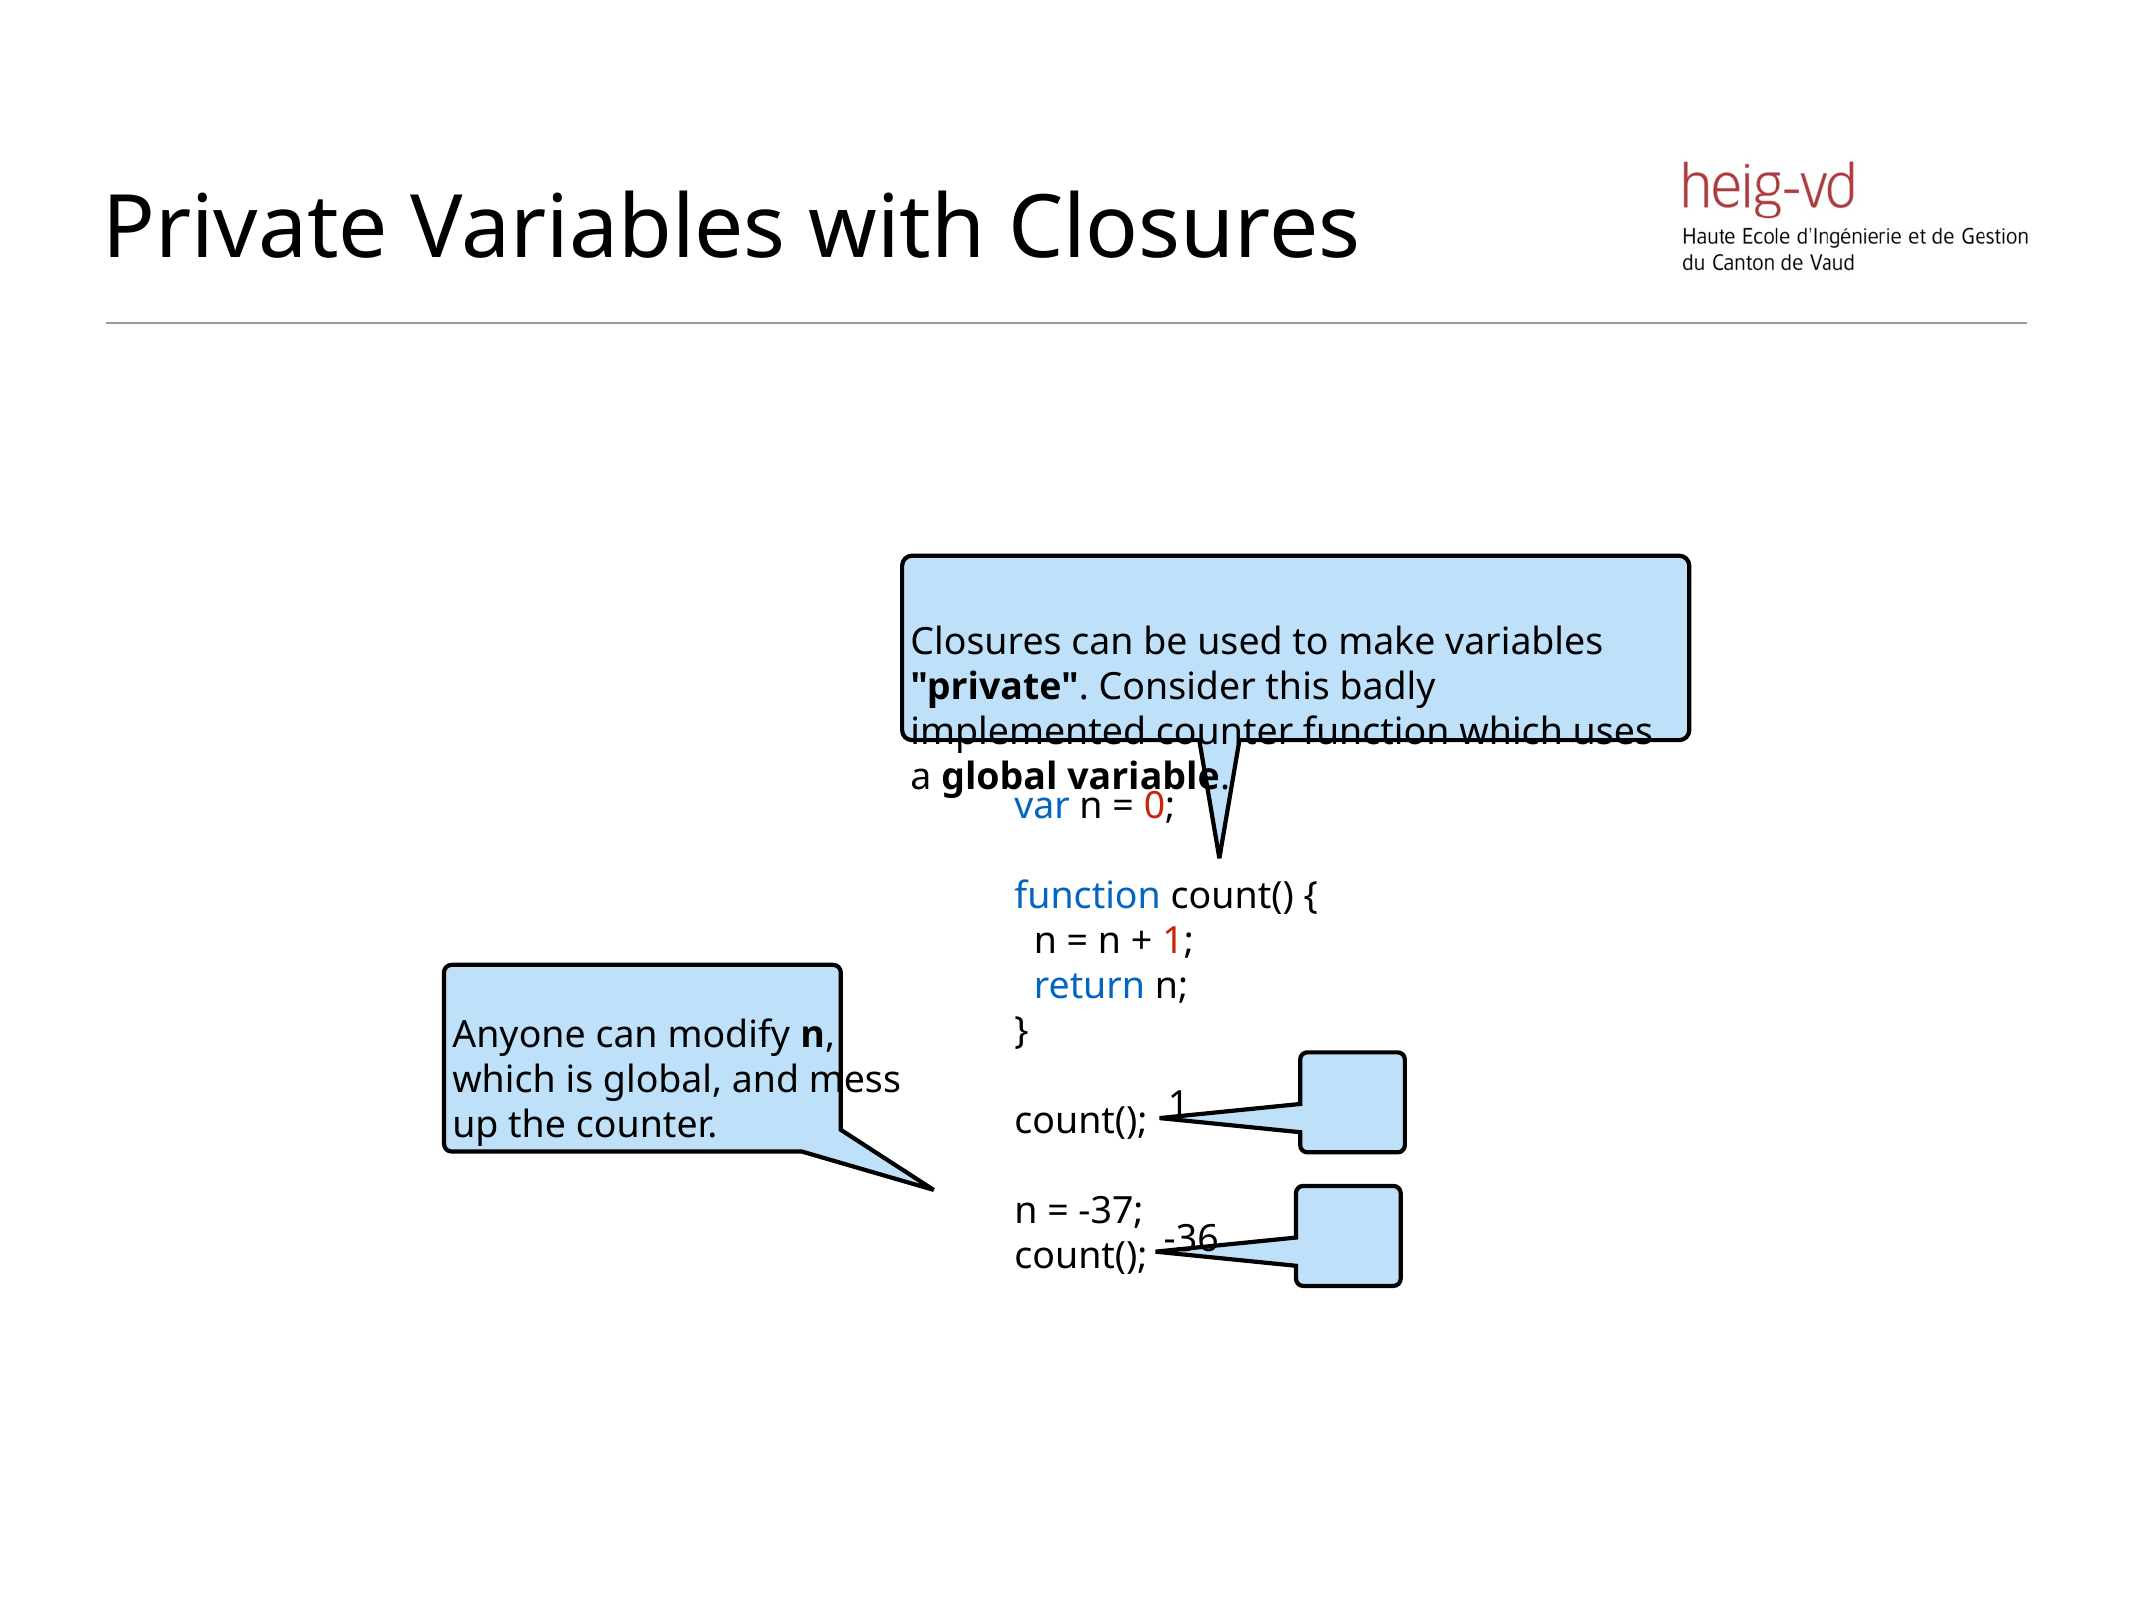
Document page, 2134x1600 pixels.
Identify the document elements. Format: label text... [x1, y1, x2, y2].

title Private Variables with Closures [93, 54, 2040, 284]
text_box var n = 0; function count() { n = n + 1; return n; } count(); n = -37; count(); [1005, 772, 1327, 1285]
text_box Anyone can modify n, which is global, and mess up the counter. [444, 964, 934, 1190]
text_box Closures can be used to make variables "private". Consider this badly implemented counter function which uses a global variable. [902, 555, 1690, 859]
text_box 1 [1159, 1052, 1405, 1153]
text_box -36 [1155, 1185, 1401, 1286]
